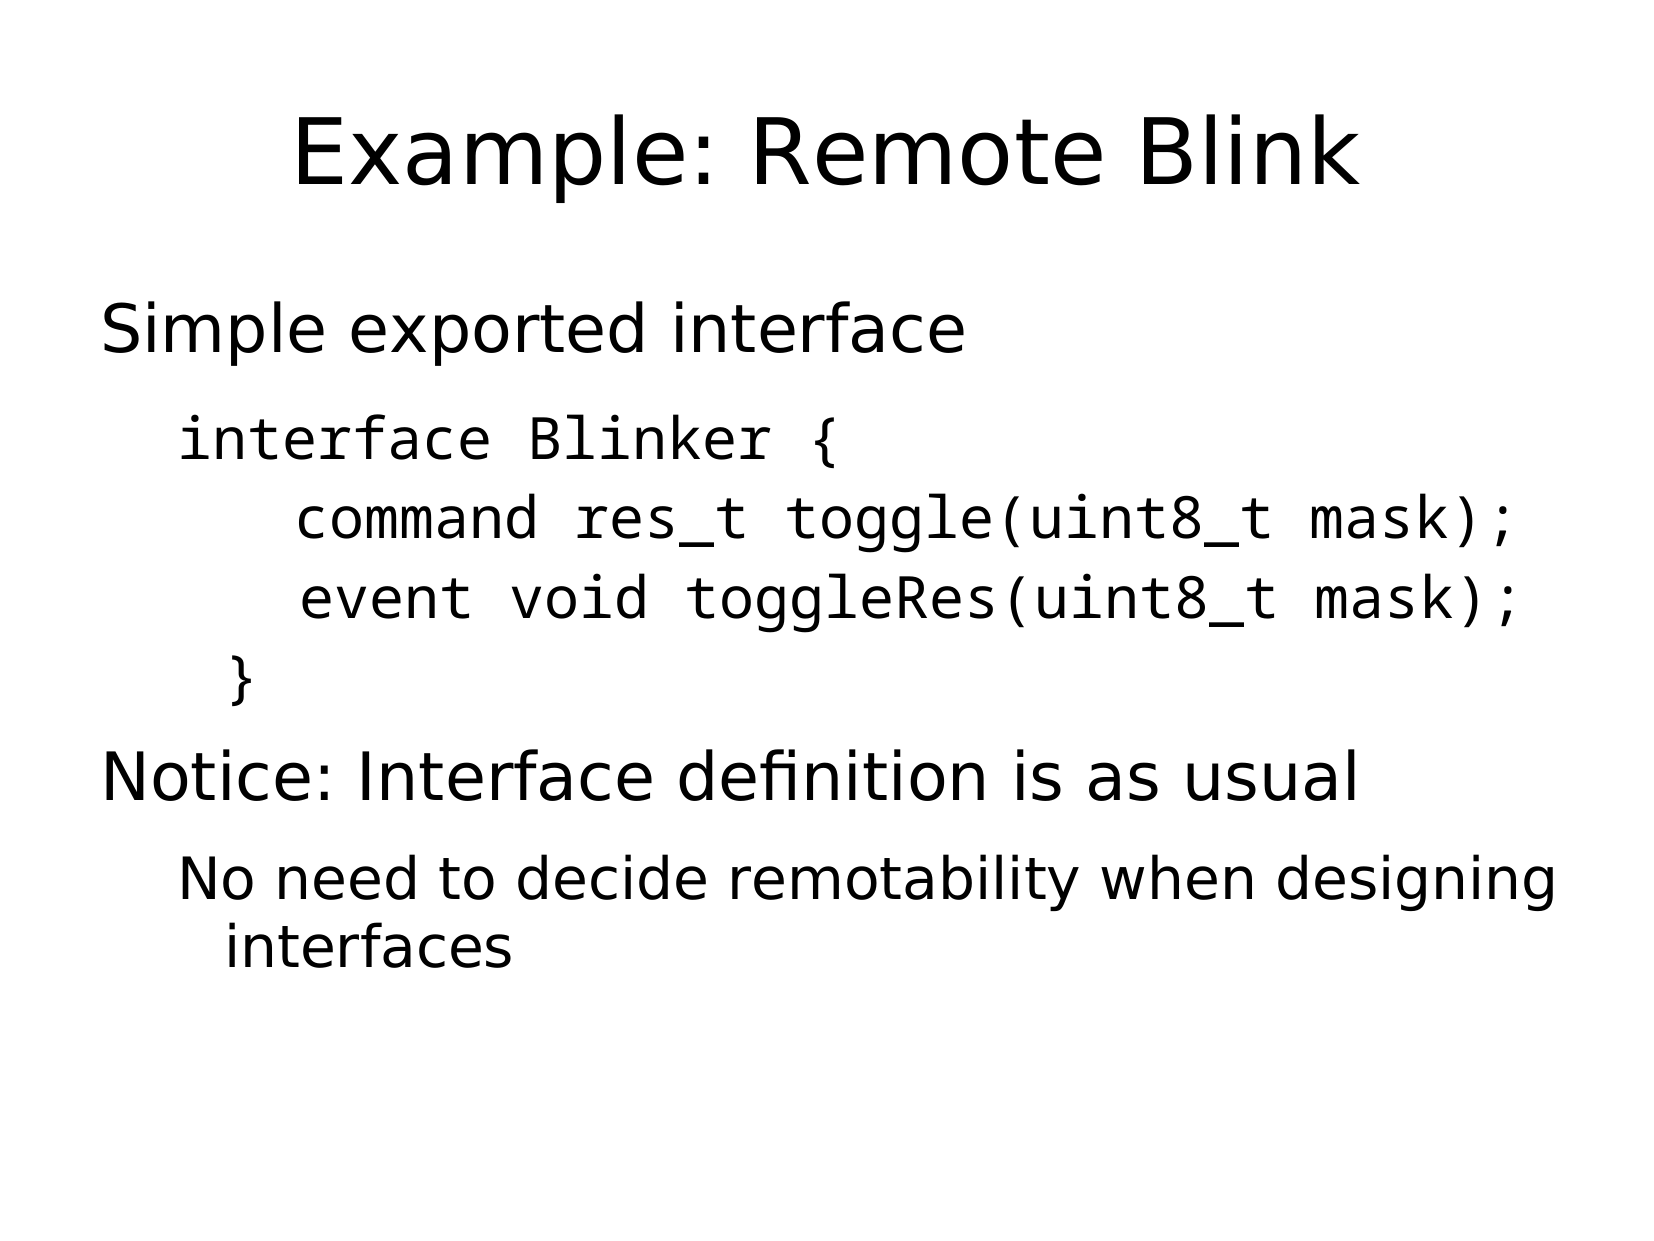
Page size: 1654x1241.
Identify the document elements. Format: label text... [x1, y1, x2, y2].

list Simple exported interface interface Blinker { command res_t toggle(uint8_t mask); event void toggleRes(uint8_t mask); } Notice: Interface definition is as usual No need to decide remotability when designing interfaces [82, 290, 1571, 1094]
title Example: Remote Blink [82, 56, 1571, 250]
